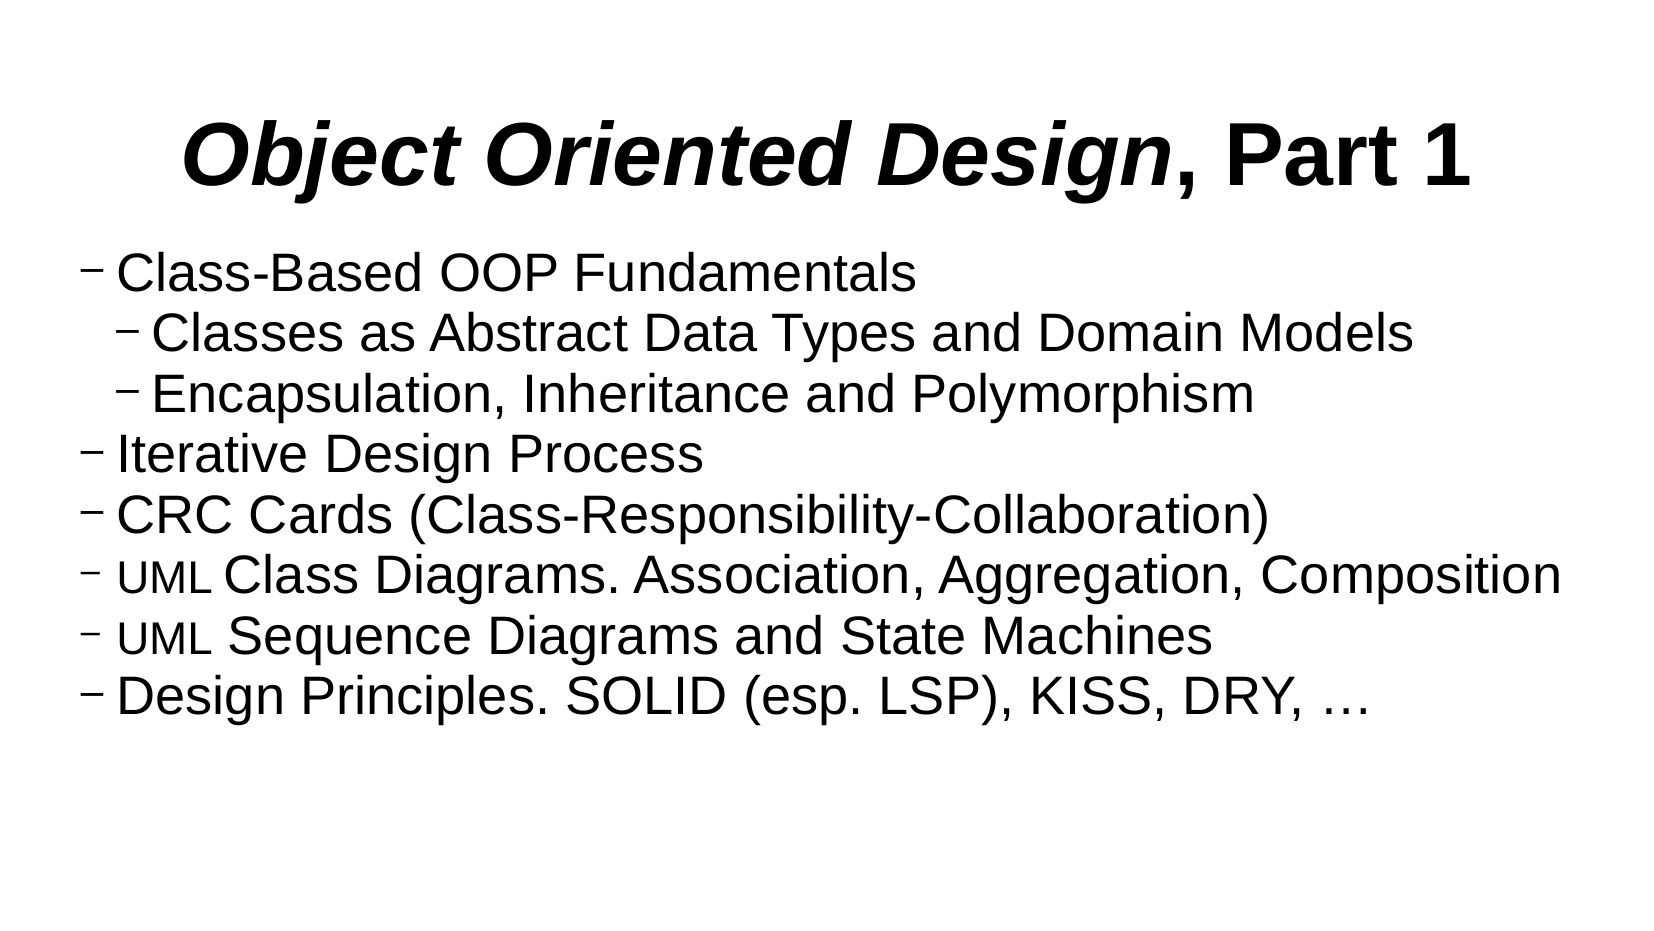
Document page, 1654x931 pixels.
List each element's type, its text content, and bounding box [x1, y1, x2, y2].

subtitle Class-Based OOP Fundamentals Classes as Abstract Data Types and Domain Models Encapsulation, Inheritance and Polymorphism Iterative Design Process CRC Cards (Class-Responsibility-Collaboration) UML Class Diagrams. Association, Aggregation, Composition UML Sequence Diagrams and State Machines Design Principles. SOLID (esp. LSP), KISS, DRY, … [80, 241, 1569, 727]
title Object Oriented Design, Part 1 [82, 76, 1571, 233]
